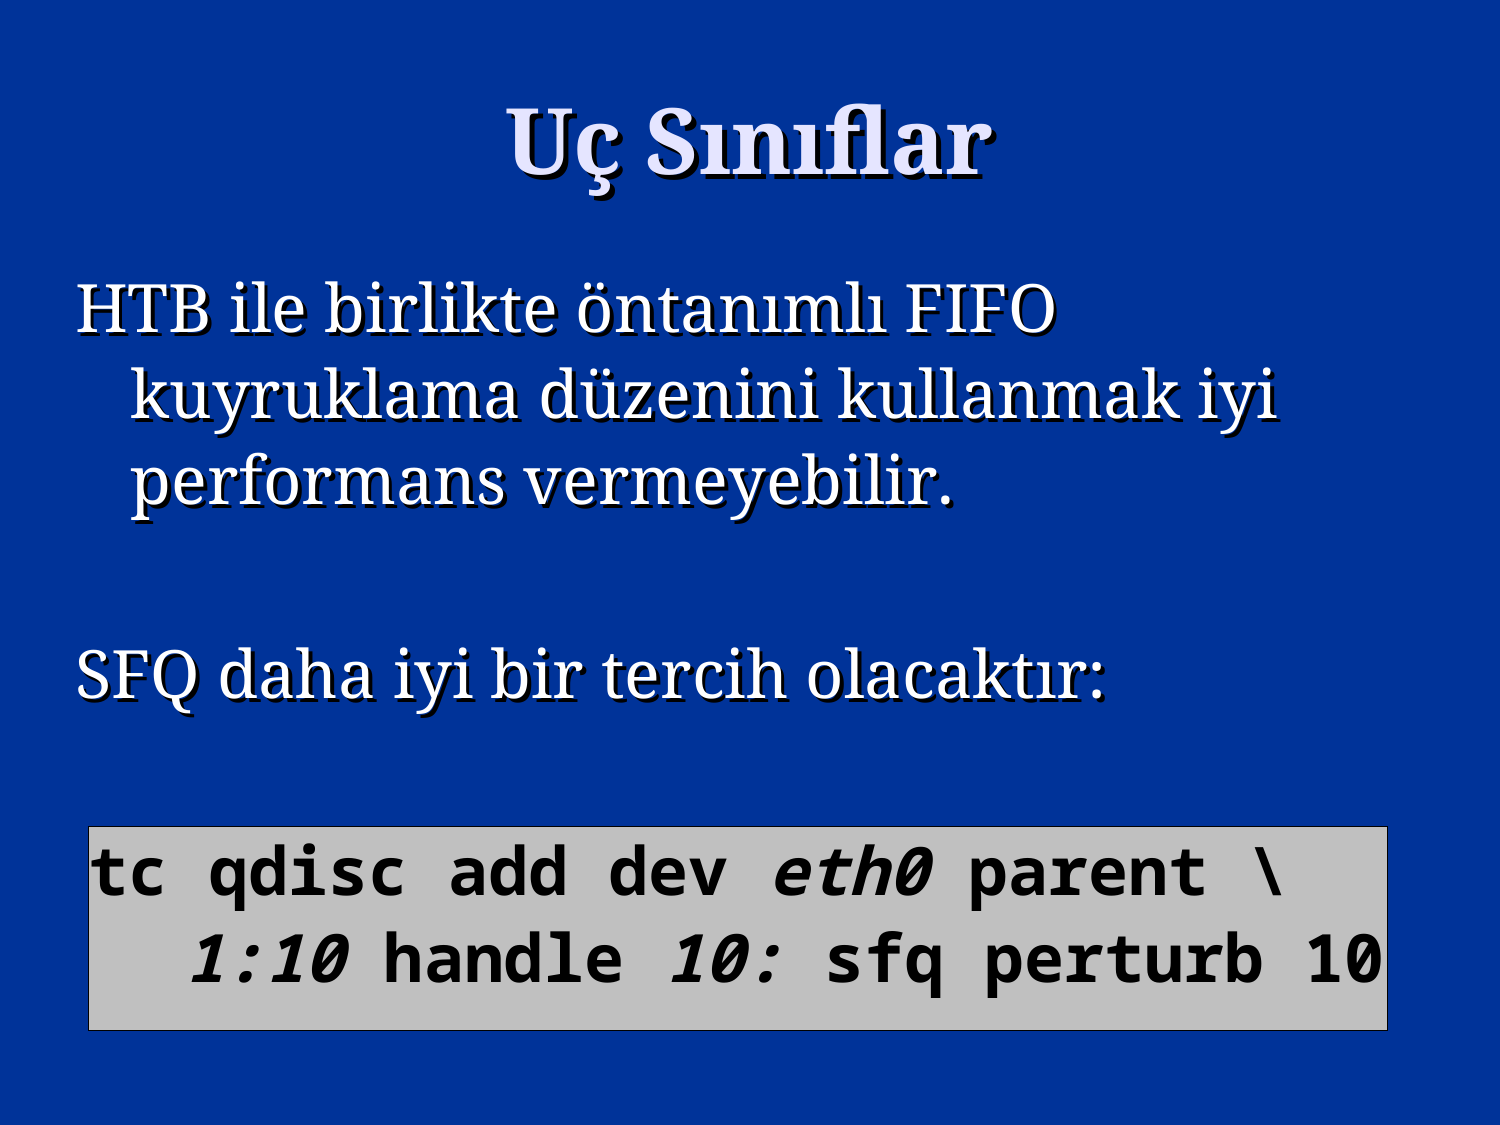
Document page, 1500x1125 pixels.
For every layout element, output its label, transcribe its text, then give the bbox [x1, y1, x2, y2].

list HTB ile birlikte öntanımlı FIFO kuyruklama düzenini kullanmak iyi performans vermeyebilir. SFQ daha iyi bir tercih olacaktır: [74, 263, 1425, 709]
title Uç Sınıflar [74, 31, 1425, 246]
text_box tc qdisc add dev eth0 parent \ 1:10 handle 10: sfq perturb 10 [88, 826, 1388, 1031]
